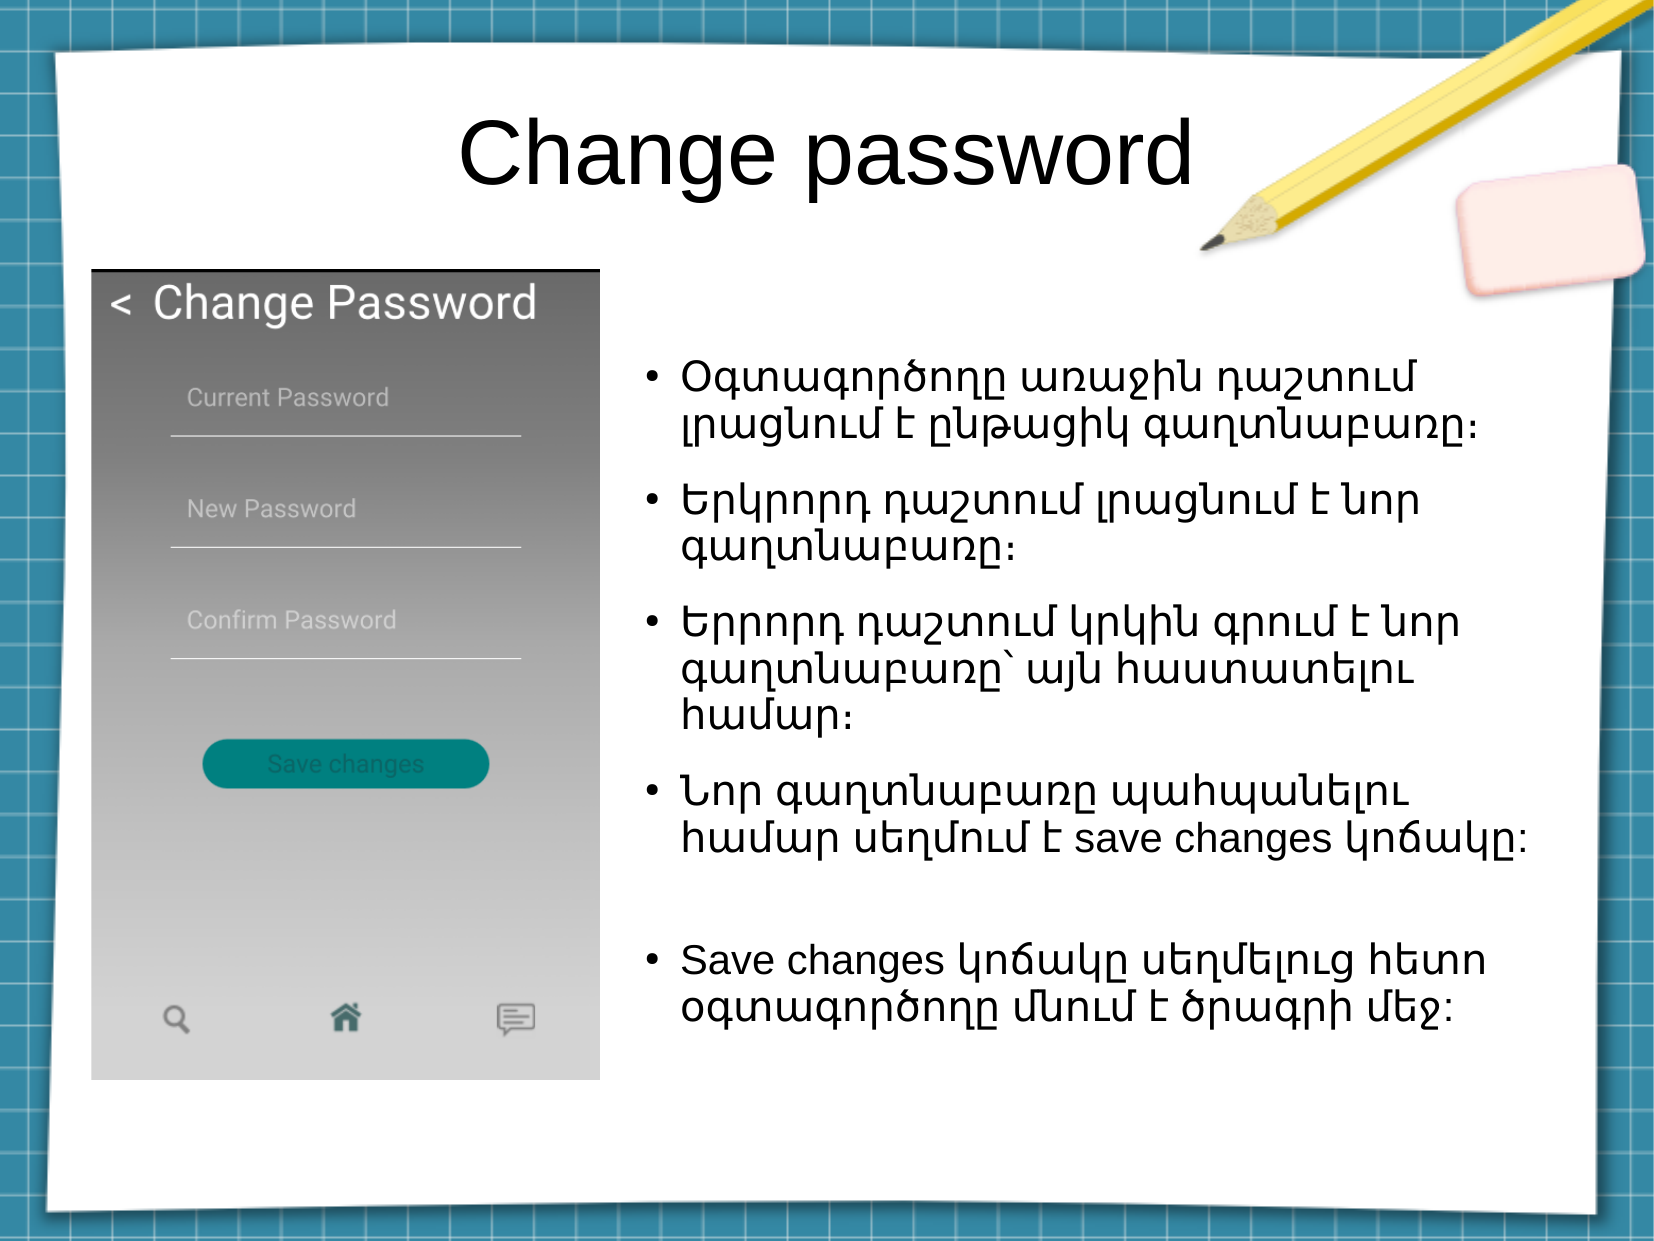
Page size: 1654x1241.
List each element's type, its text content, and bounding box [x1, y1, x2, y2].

text_box Օգտագործողը առաջին դաշտում լրացնում է ընթացիկ գաղտնաբառը։ Երկրորդ դաշտում լրացնում է նոր գաղտնաբառը։ Երրորդ դաշտում կրկին գրում է նոր գաղտնաբառը՝ այն հաստատելու համար։ Նոր գաղտնաբառը պահպանելու համար սեղմում է save changes կոճակը: Save changes կոճակը սեղմելուց հետո օգտագործողը մնում է ծրագրի մեջ: [630, 346, 1576, 1038]
picture [0, 0, 1654, 1241]
title Change password [82, 49, 1571, 257]
